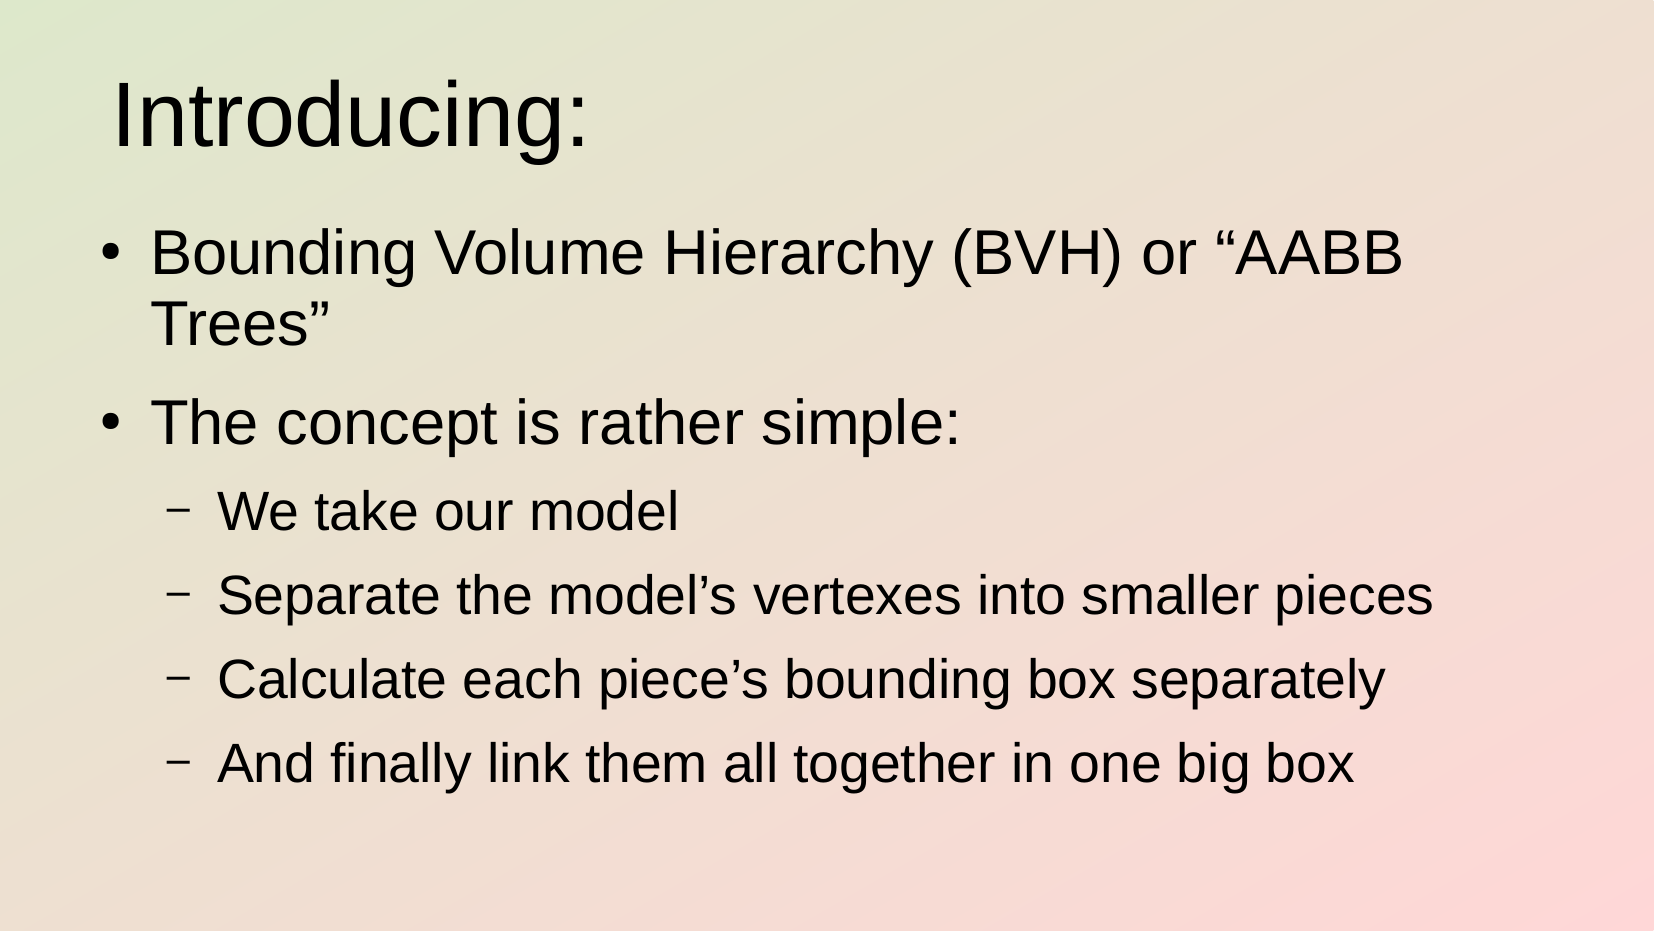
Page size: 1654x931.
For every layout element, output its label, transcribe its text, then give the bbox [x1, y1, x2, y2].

list Bounding Volume Hierarchy (BVH) or “AABB Trees” The concept is rather simple: We take our model Separate the model’s vertexes into smaller pieces Calculate each piece’s bounding box separately And finally link them all together in one big box [82, 217, 1571, 798]
title Introducing: [82, 37, 621, 193]
